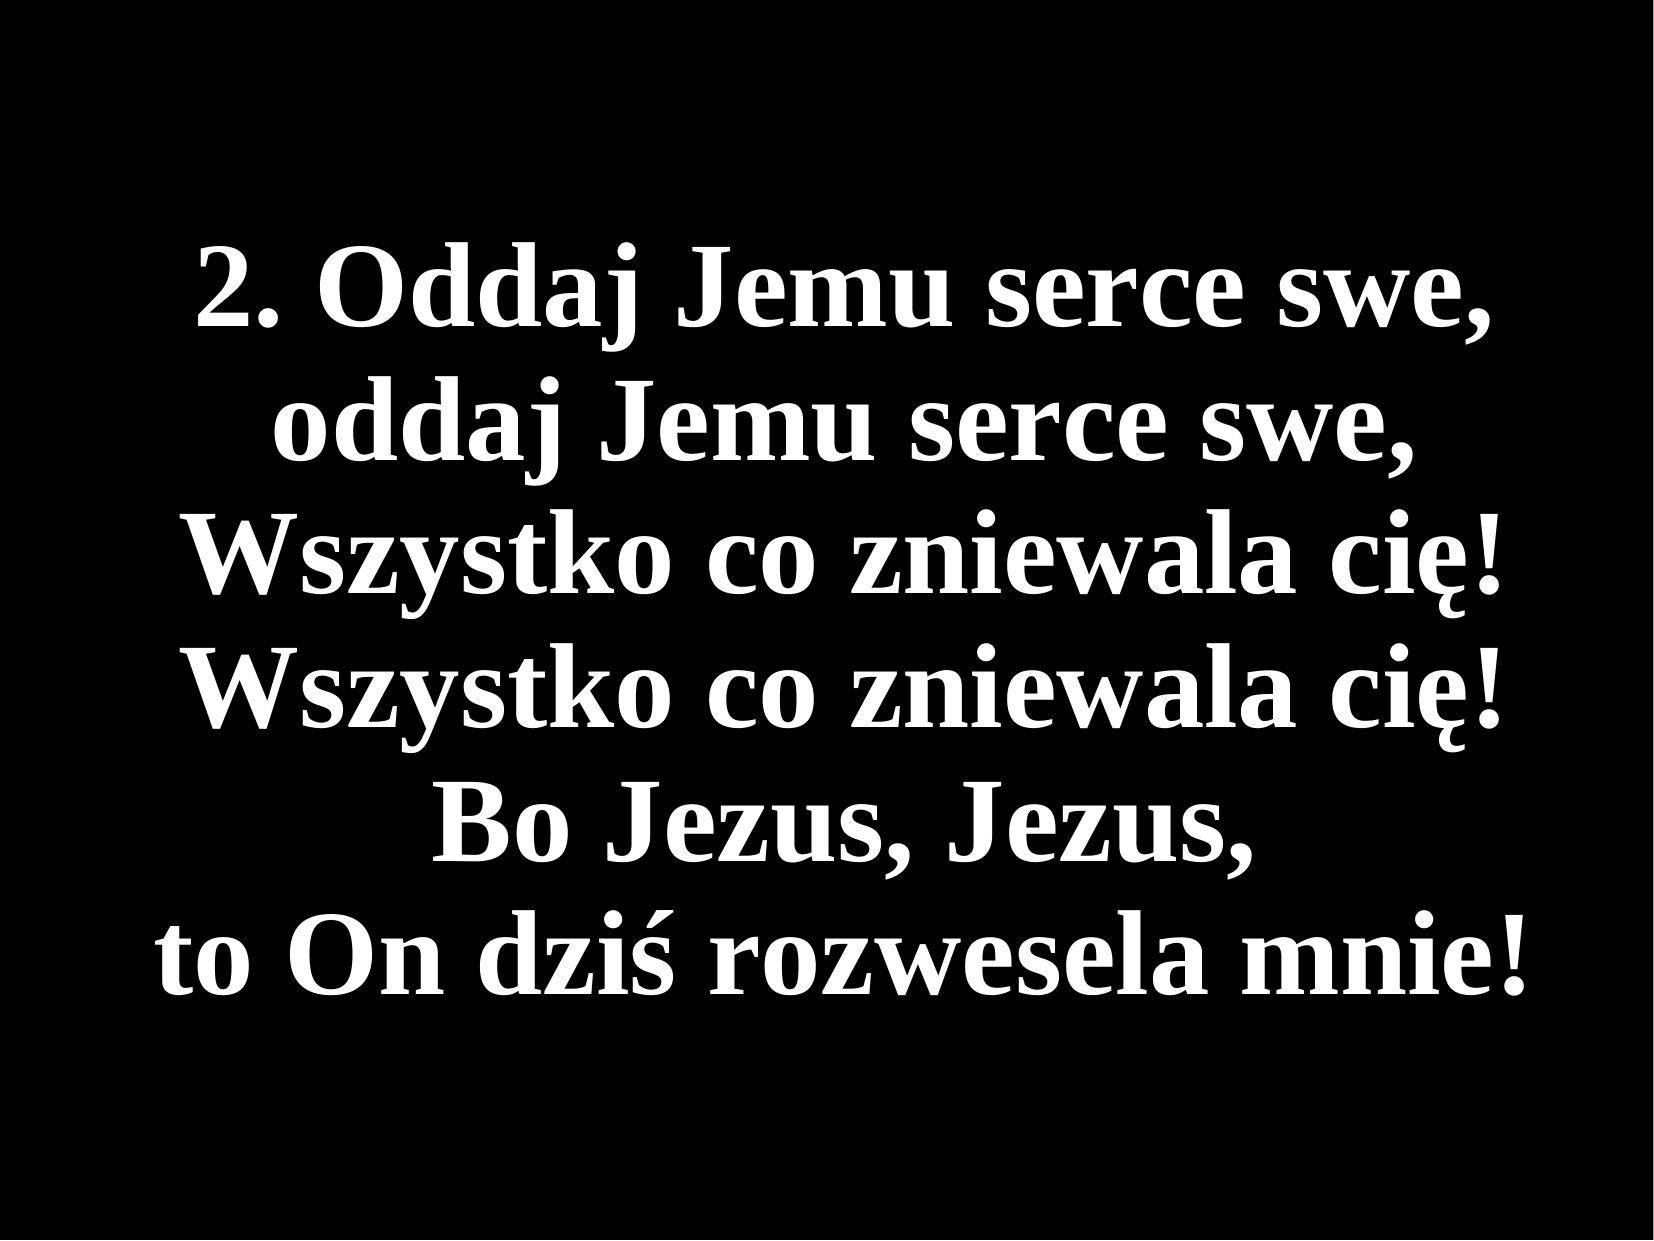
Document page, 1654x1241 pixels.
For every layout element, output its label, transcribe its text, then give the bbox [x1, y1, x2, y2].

subtitle 2. Oddaj Jemu serce swe, oddaj Jemu serce swe, Wszystko co zniewala cię! Wszystko co zniewala cię! Bo Jezus, Jezus, to On dziś rozwesela mnie! [0, 0, 1654, 1241]
